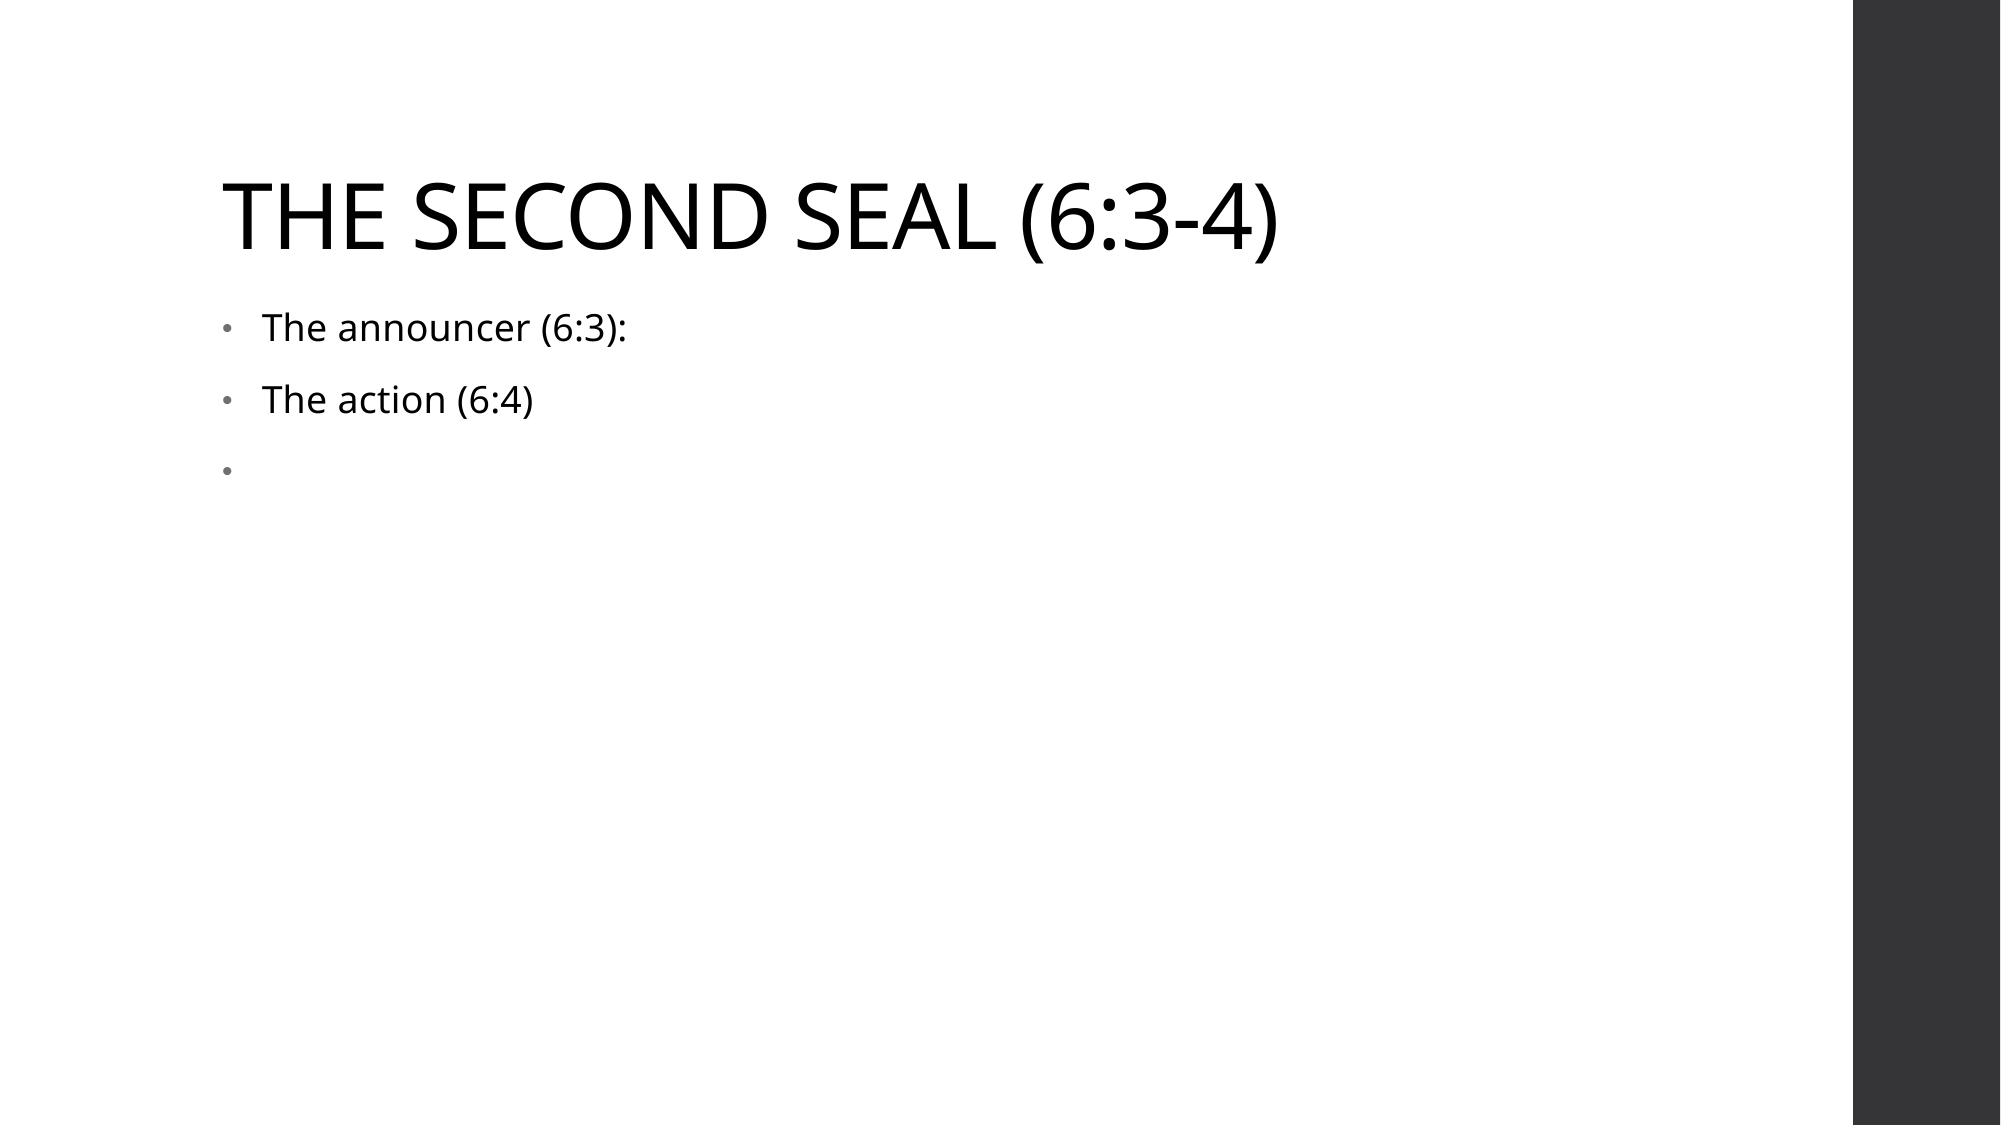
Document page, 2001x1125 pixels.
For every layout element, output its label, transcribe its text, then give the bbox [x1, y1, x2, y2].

list The announcer (6:3): The action (6:4) [206, 299, 1617, 1014]
title THE SECOND SEAL (6:3-4) [206, 60, 1797, 278]
